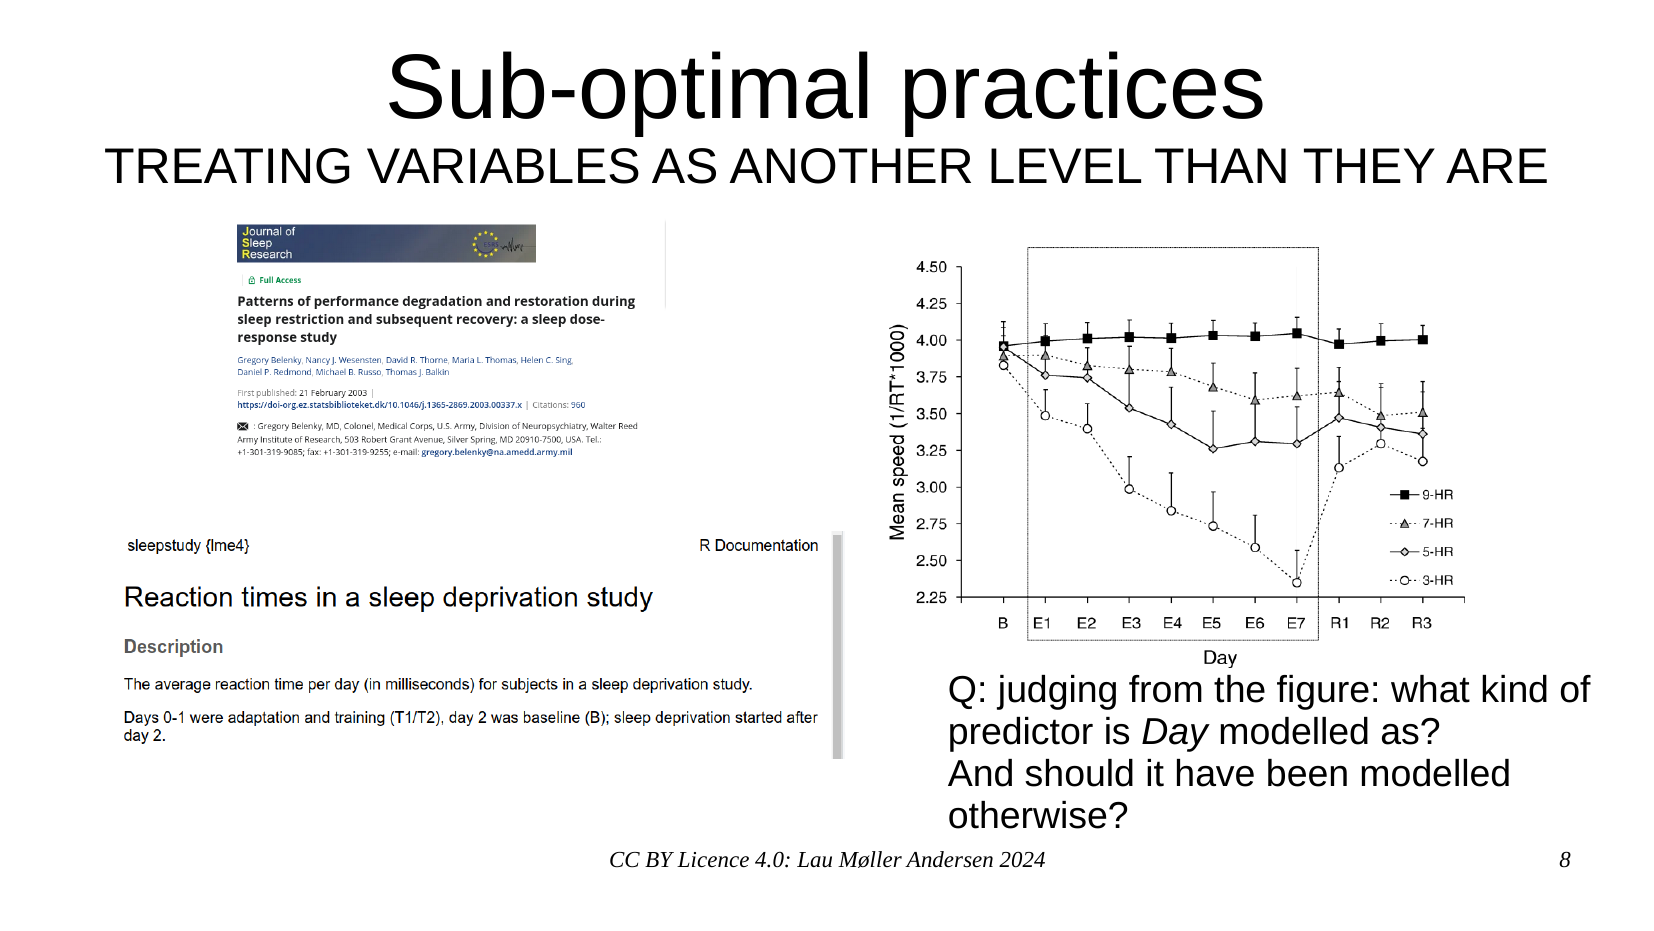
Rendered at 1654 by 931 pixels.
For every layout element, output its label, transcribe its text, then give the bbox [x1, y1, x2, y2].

text_box Q: judging from the figure: what kind of predictor is Day modelled as? And should it have been modelled otherwise? [933, 661, 1607, 845]
picture [889, 247, 1465, 669]
title Sub-optimal practices TREATING VARIABLES AS ANOTHER LEVEL THAN THEY ARE [82, 35, 1571, 194]
picture [225, 217, 666, 475]
picture [118, 531, 845, 759]
